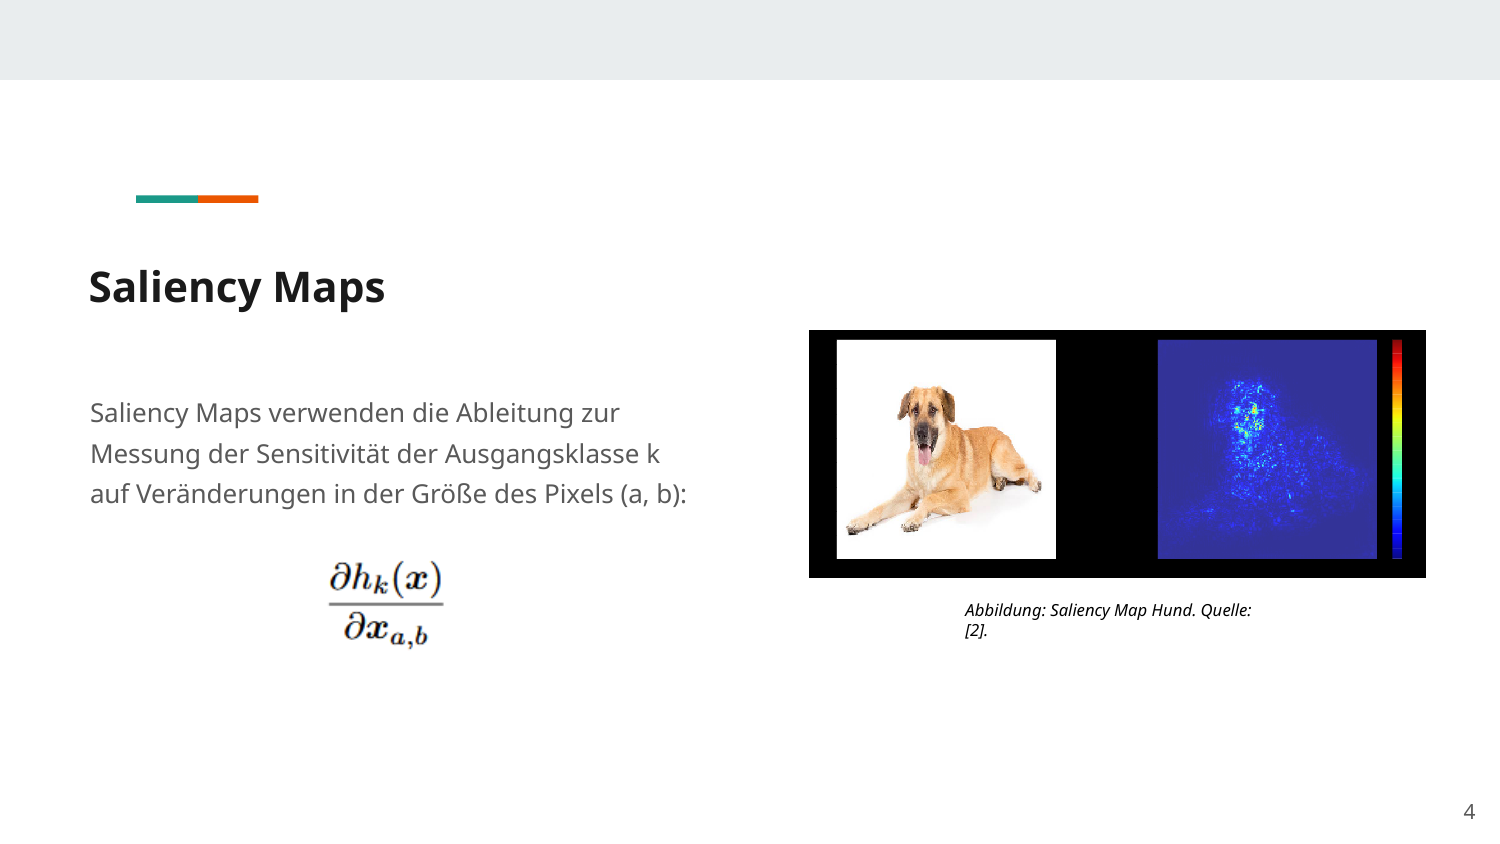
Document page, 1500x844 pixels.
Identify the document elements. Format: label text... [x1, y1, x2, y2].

title Saliency Maps [73, 242, 1335, 331]
slide_number <number> [1400, 779, 1491, 844]
list Saliency Maps verwenden die Ableitung zur Messung der Sensitivität der Ausgangsklasse k auf Veränderungen in der Größe des Pixels (a, b): [75, 375, 751, 556]
text_box Abbildung: Saliency Map Hund. Quelle: [2]. [950, 584, 1291, 655]
picture [300, 546, 481, 661]
picture [809, 330, 1426, 578]
